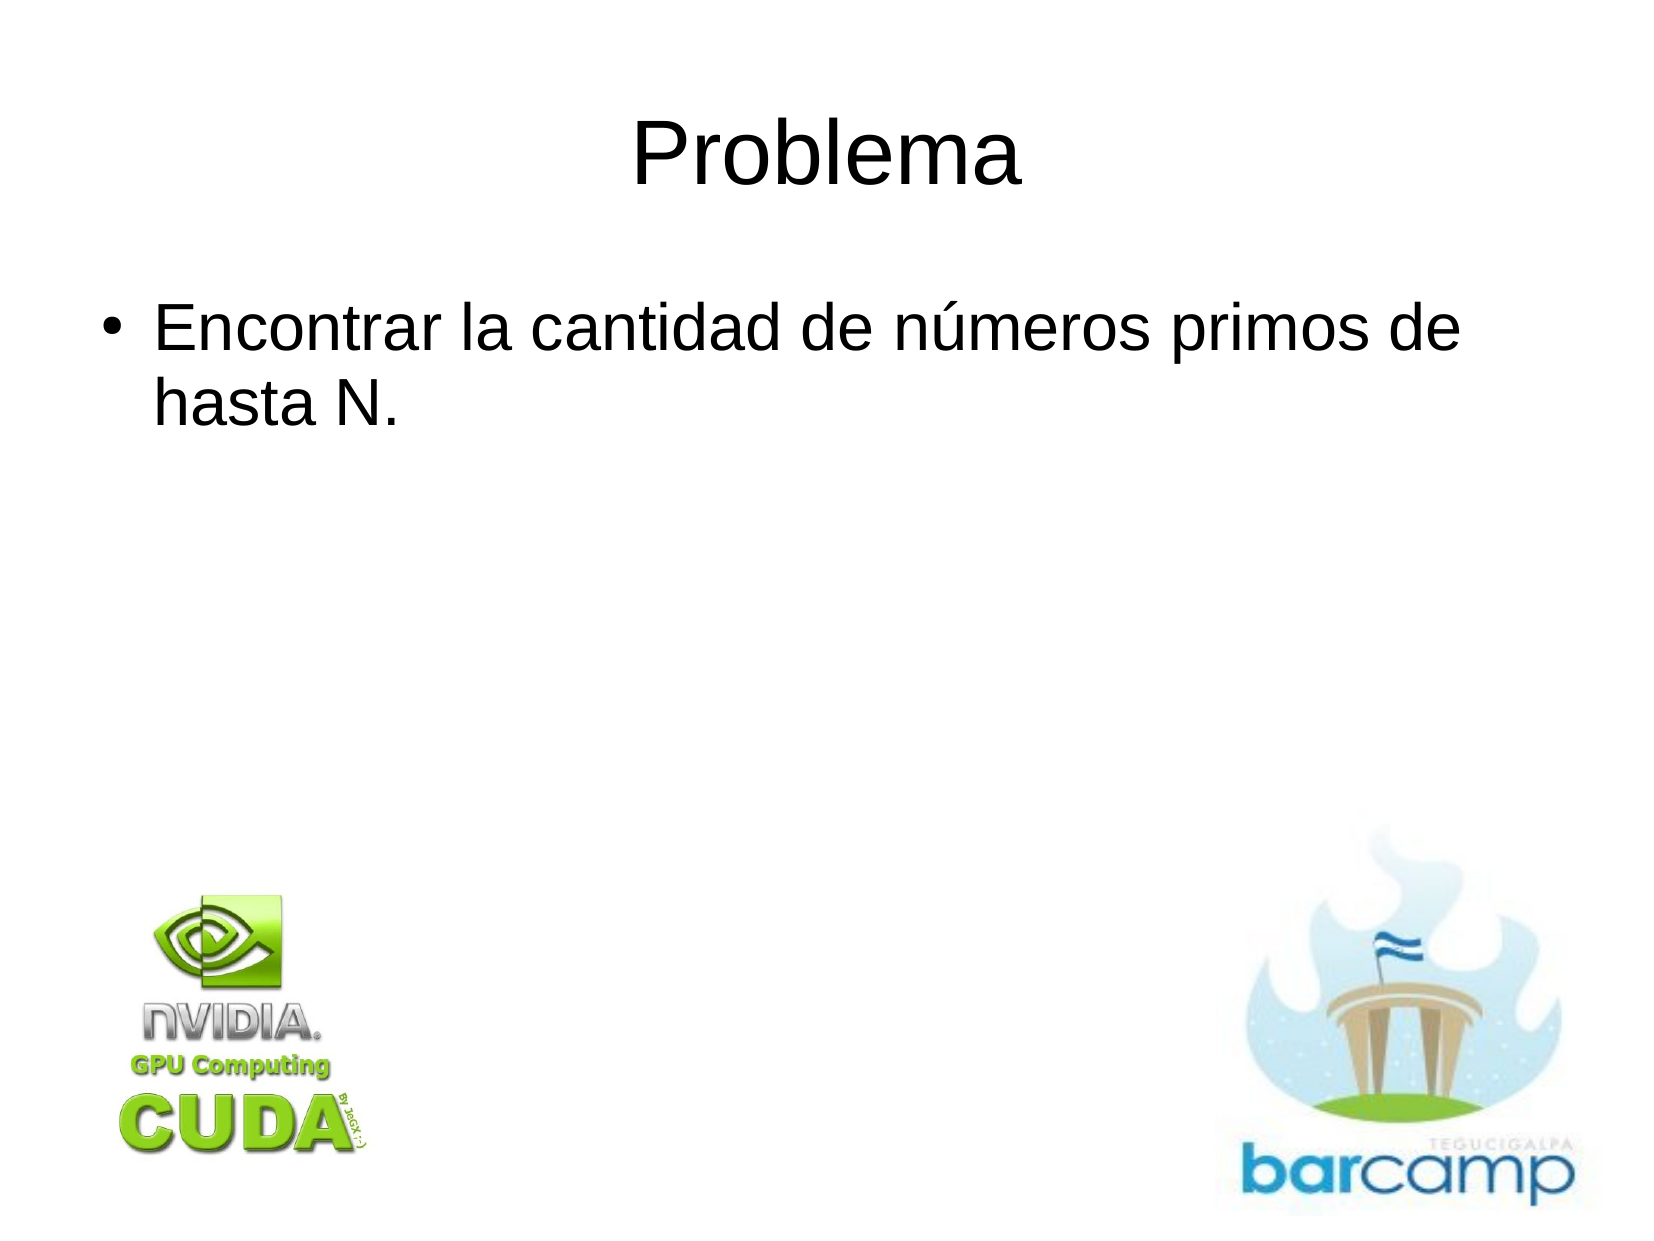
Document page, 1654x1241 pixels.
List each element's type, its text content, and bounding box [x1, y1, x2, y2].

picture [1215, 809, 1606, 1216]
title Problema [82, 49, 1571, 257]
list Encontrar la cantidad de números primos de hasta N. [82, 290, 1571, 1109]
picture [82, 1109, 385, 1185]
